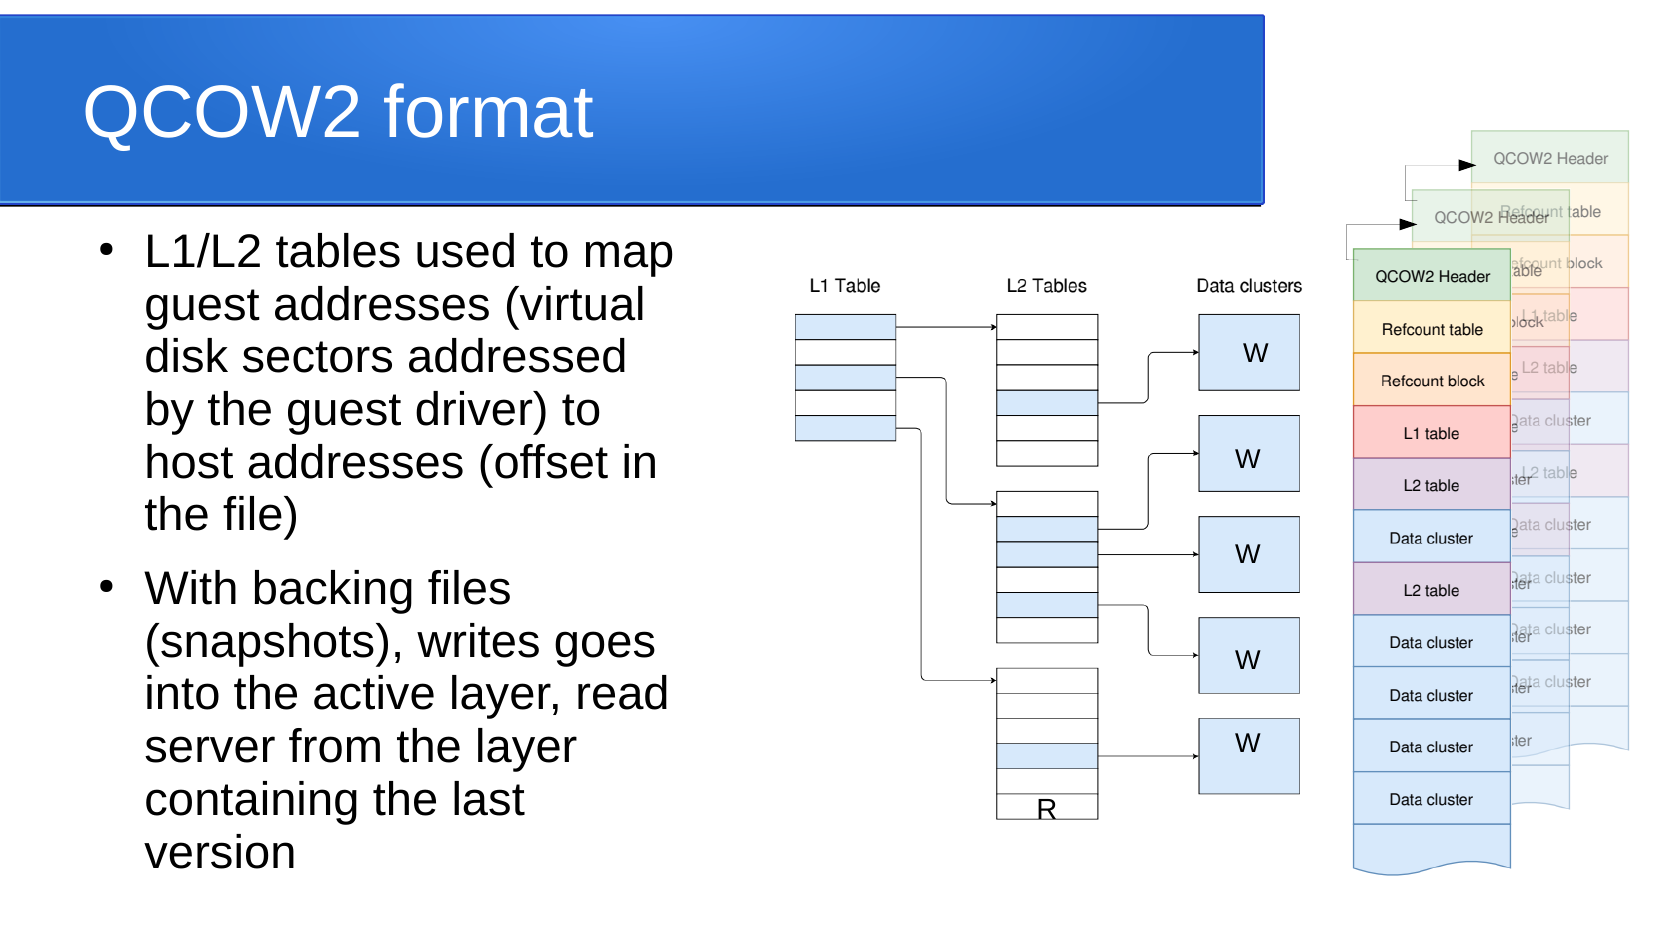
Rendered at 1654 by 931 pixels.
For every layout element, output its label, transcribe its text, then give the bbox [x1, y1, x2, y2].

picture [767, 259, 1323, 840]
title QCOW2 format [82, 35, 1235, 189]
text_box W [1228, 330, 1284, 376]
text_box W [1220, 720, 1276, 766]
list L1/L2 tables used to map guest addresses (virtual disk sectors addressed by the guest driver) to host addresses (offset in the file) With backing files (snapshots), writes goes into the active layer, read server from the layer containing the last version [82, 224, 686, 886]
text_box W [1220, 637, 1276, 683]
picture [1346, 129, 1630, 886]
text_box R [1021, 785, 1073, 833]
text_box W [1220, 437, 1276, 483]
text_box W [1220, 531, 1276, 577]
